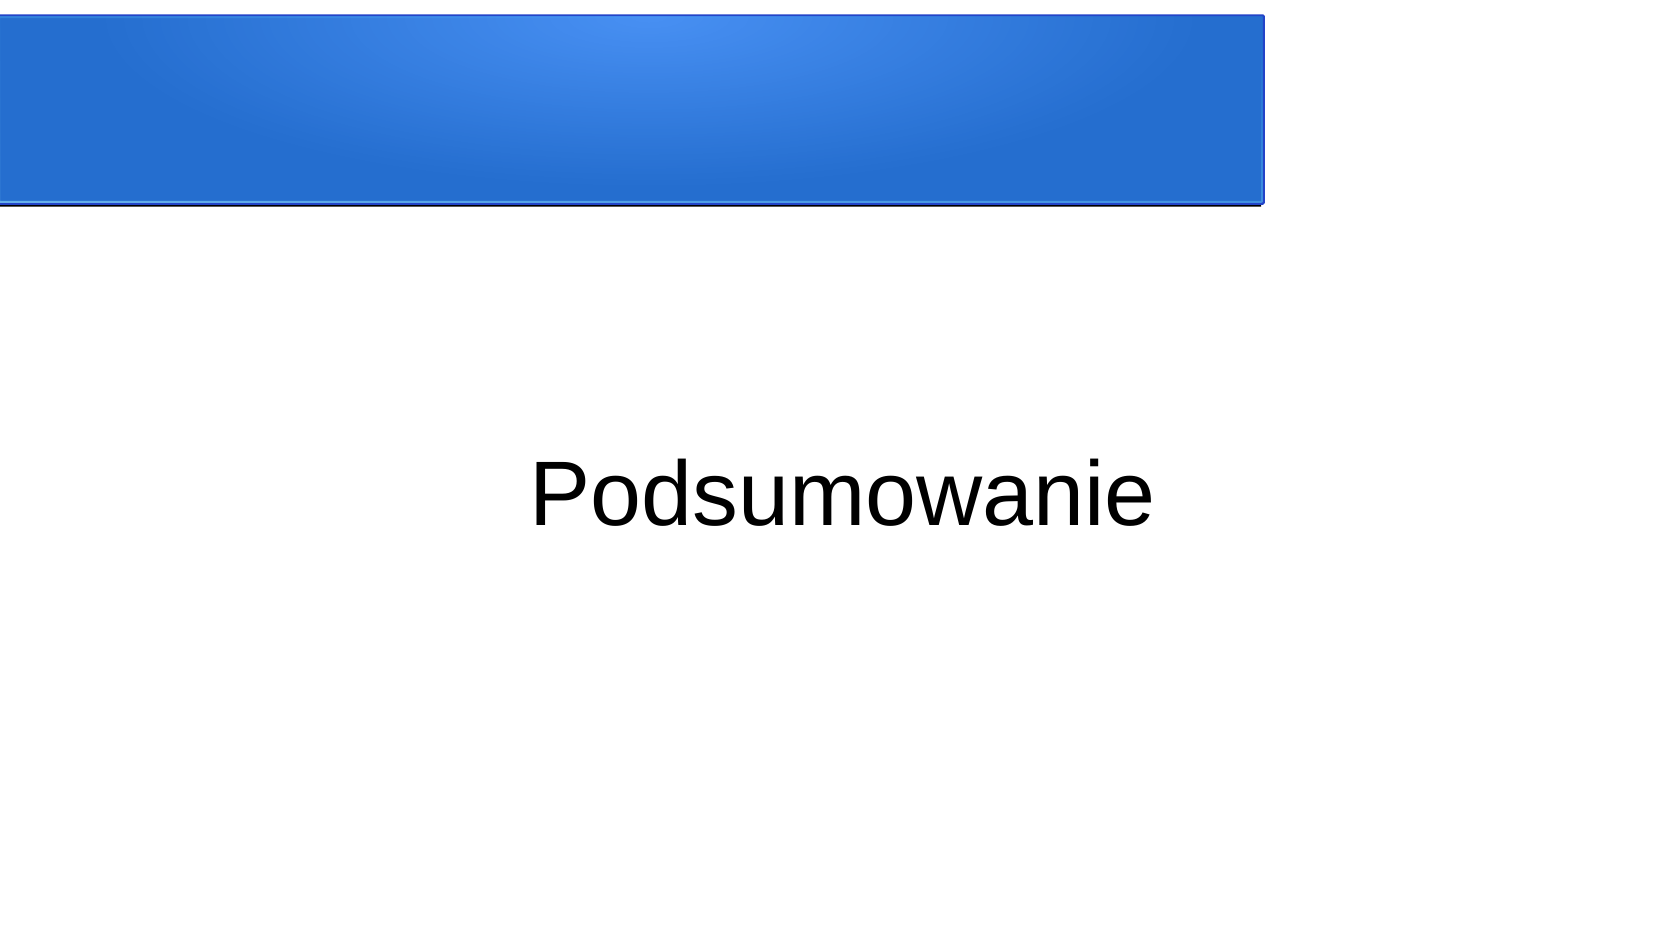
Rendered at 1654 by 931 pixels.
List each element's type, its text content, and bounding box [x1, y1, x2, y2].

subtitle Podsumowanie [82, 224, 1571, 764]
